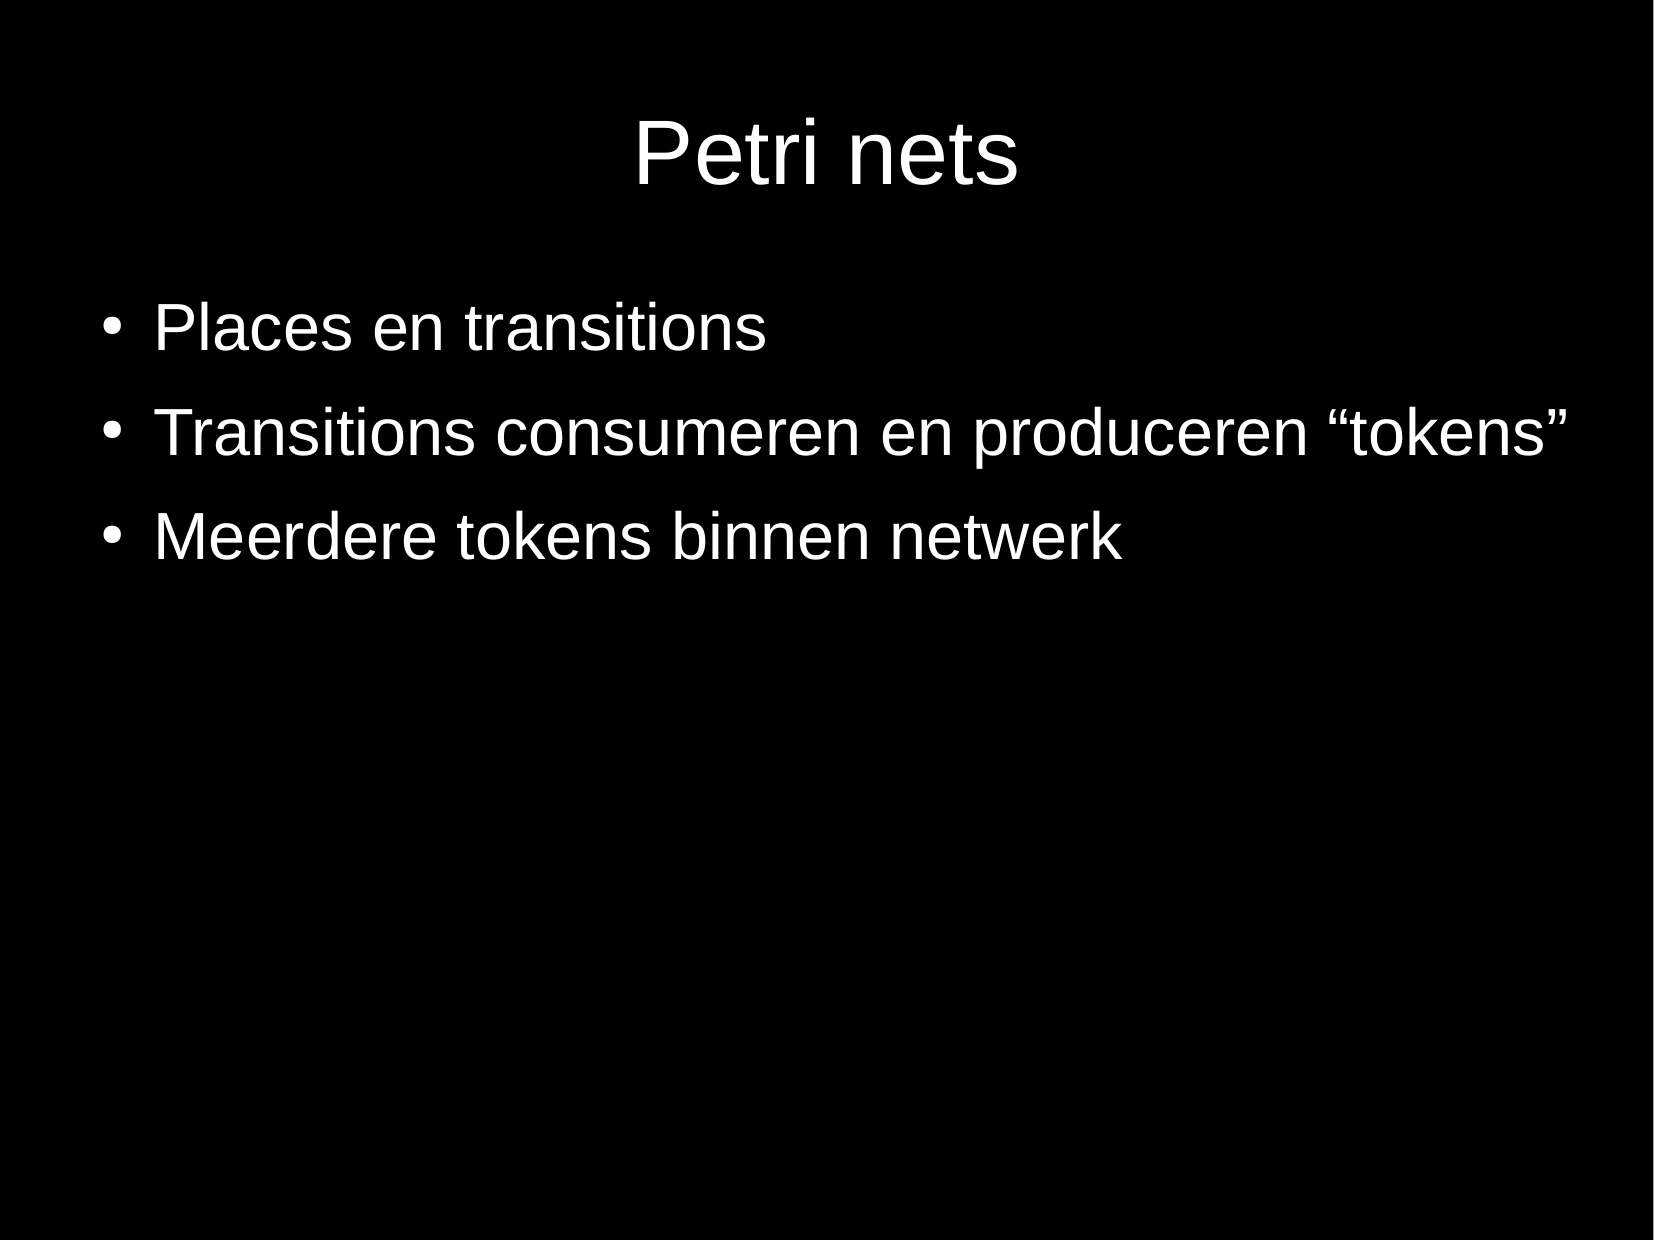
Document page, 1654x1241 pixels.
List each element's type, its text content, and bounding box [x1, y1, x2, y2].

list Places en transitions Transitions consumeren en produceren “tokens” Meerdere tokens binnen netwerk [82, 290, 1571, 1094]
title Petri nets [82, 56, 1571, 250]
